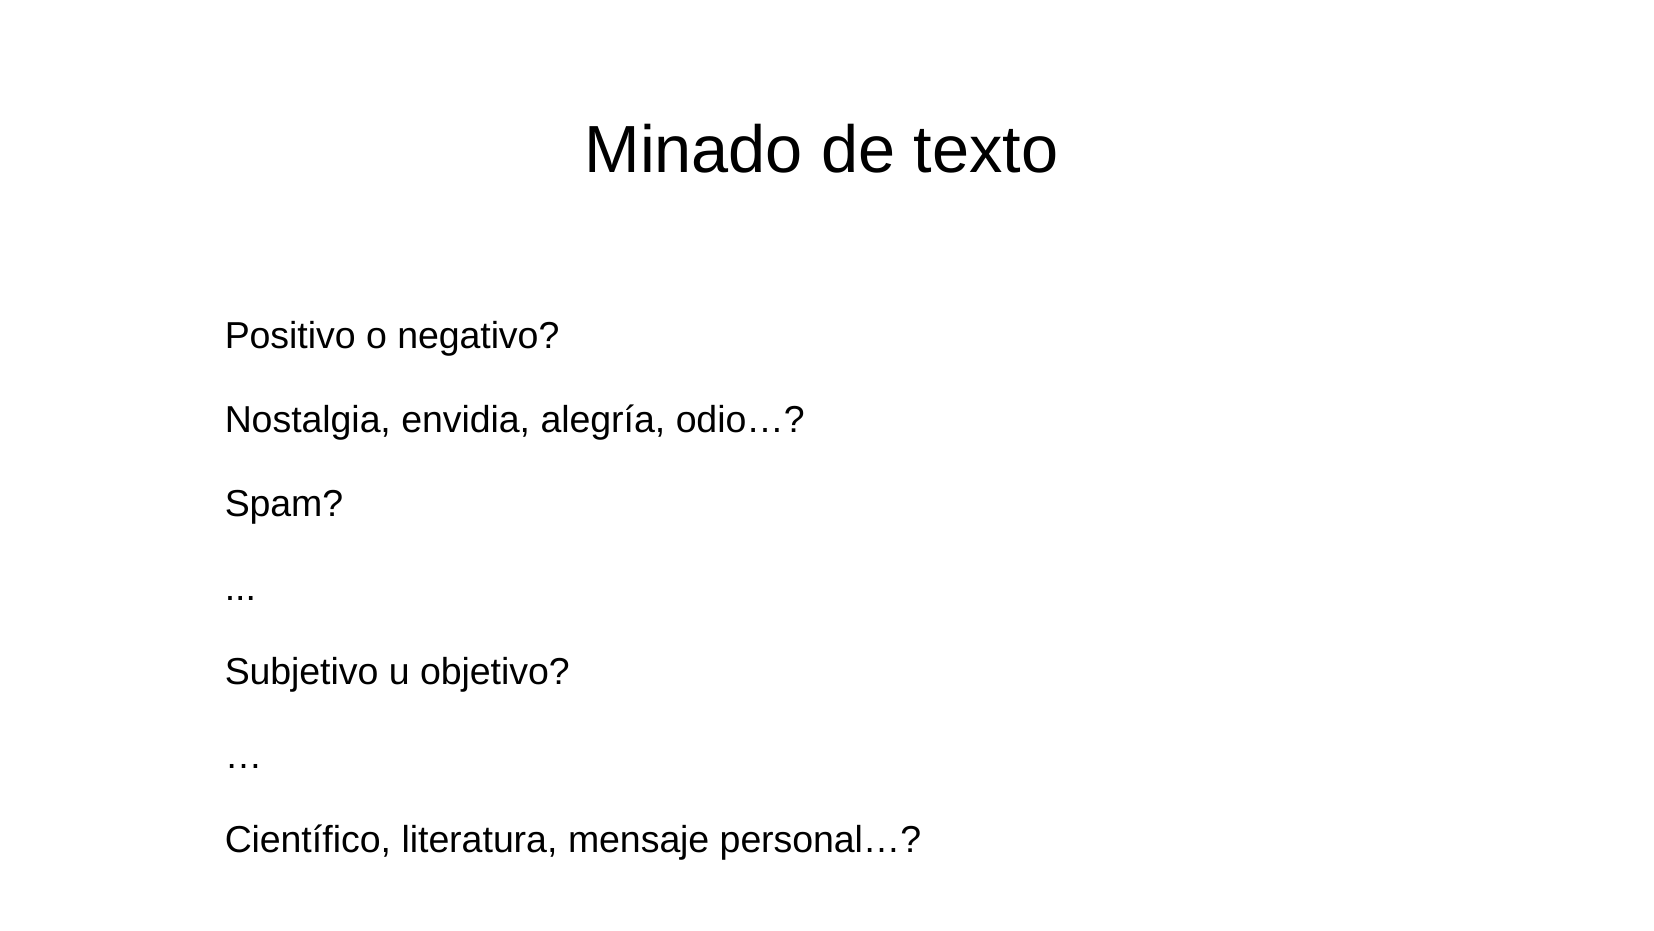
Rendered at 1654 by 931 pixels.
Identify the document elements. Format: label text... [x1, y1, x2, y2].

text_box Minado de texto [570, 105, 1156, 201]
text_box Positivo o negativo? Nostalgia, envidia, alegría, odio…? Spam? ... Subjetivo u objetivo? … Científico, literatura, mensaje personal…? [210, 306, 1321, 781]
